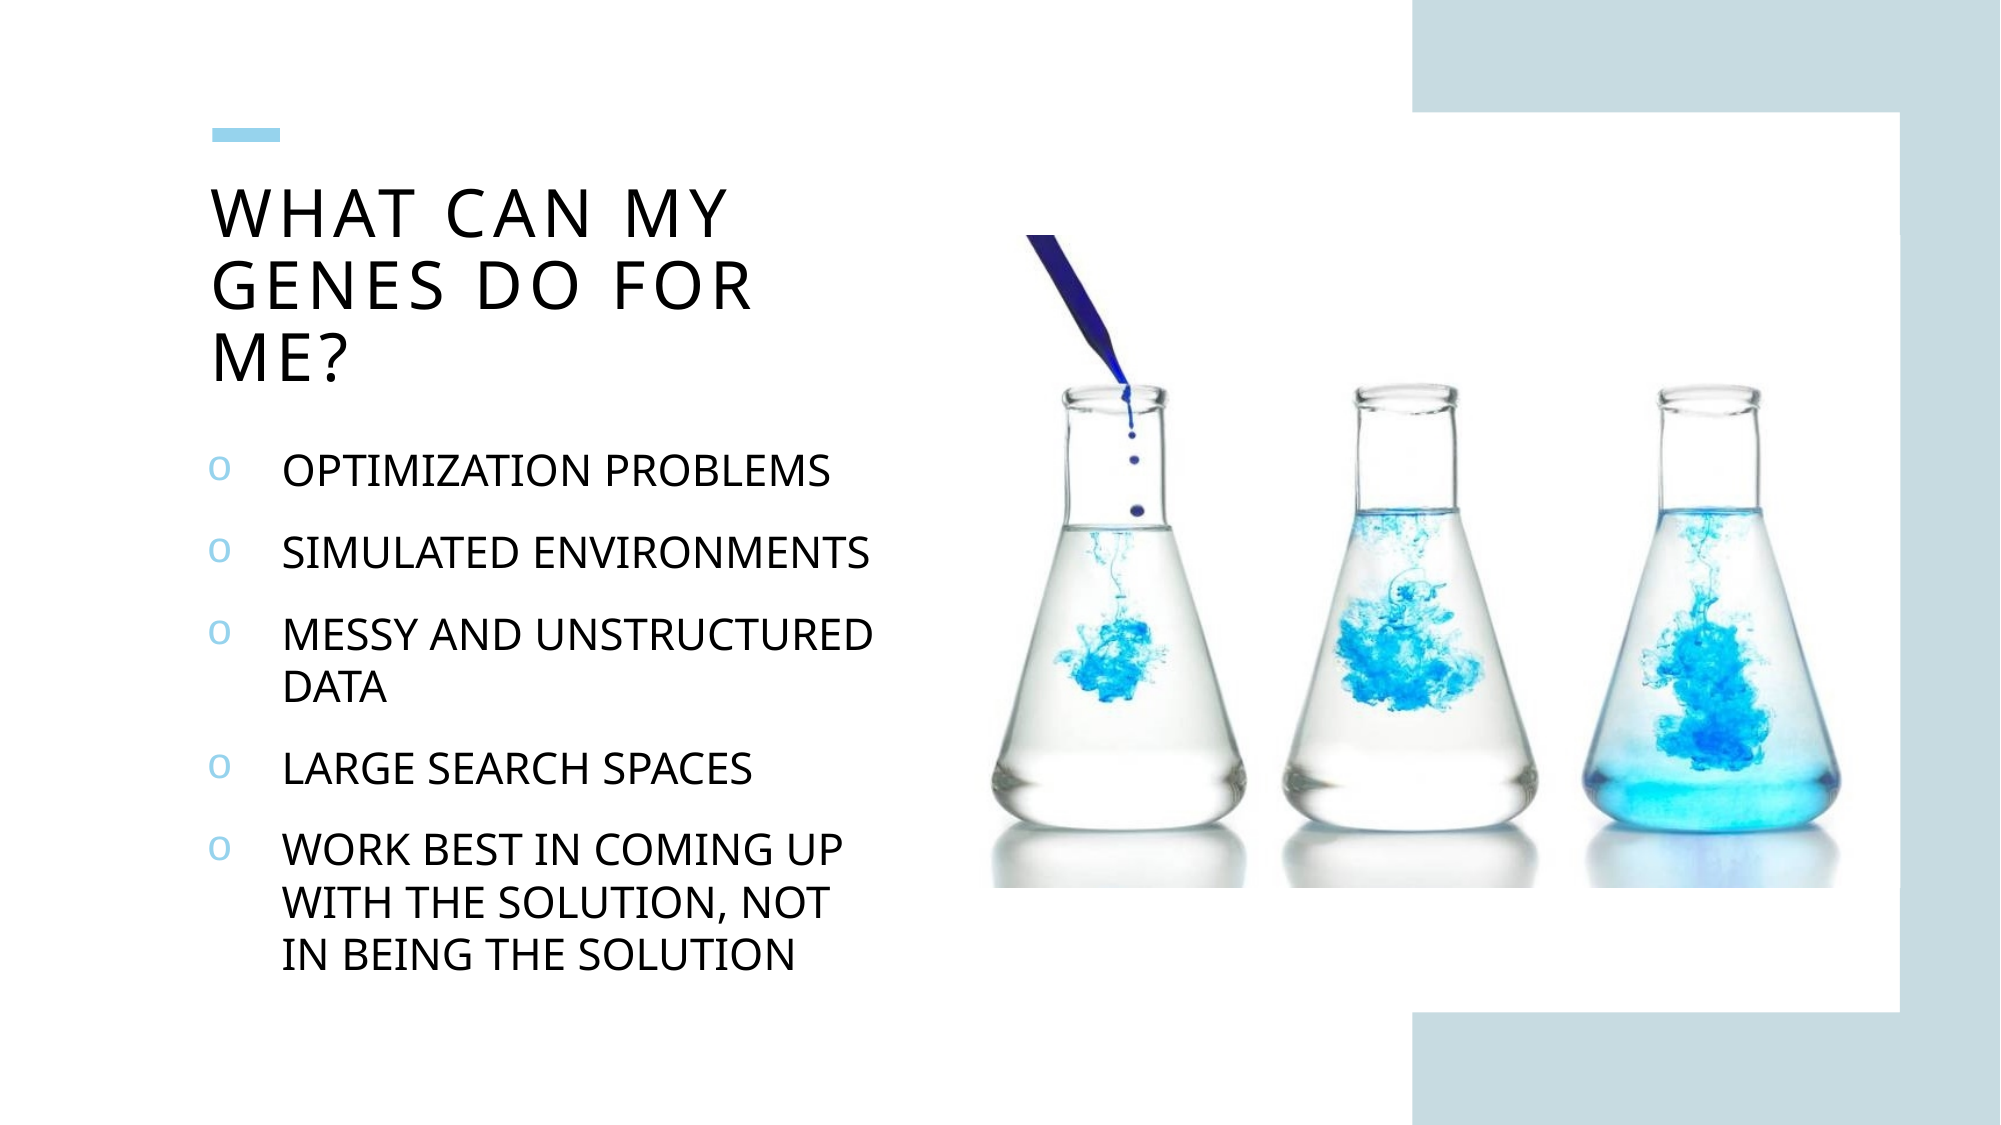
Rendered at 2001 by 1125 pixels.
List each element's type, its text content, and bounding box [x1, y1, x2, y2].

picture [933, 235, 1901, 888]
title What can my genes do for me? [210, 179, 885, 414]
list Optimization problems Simulated environments Messy and unstructured data Large search spaces Work best in coming up with the solution, not in being the solution [206, 442, 882, 878]
